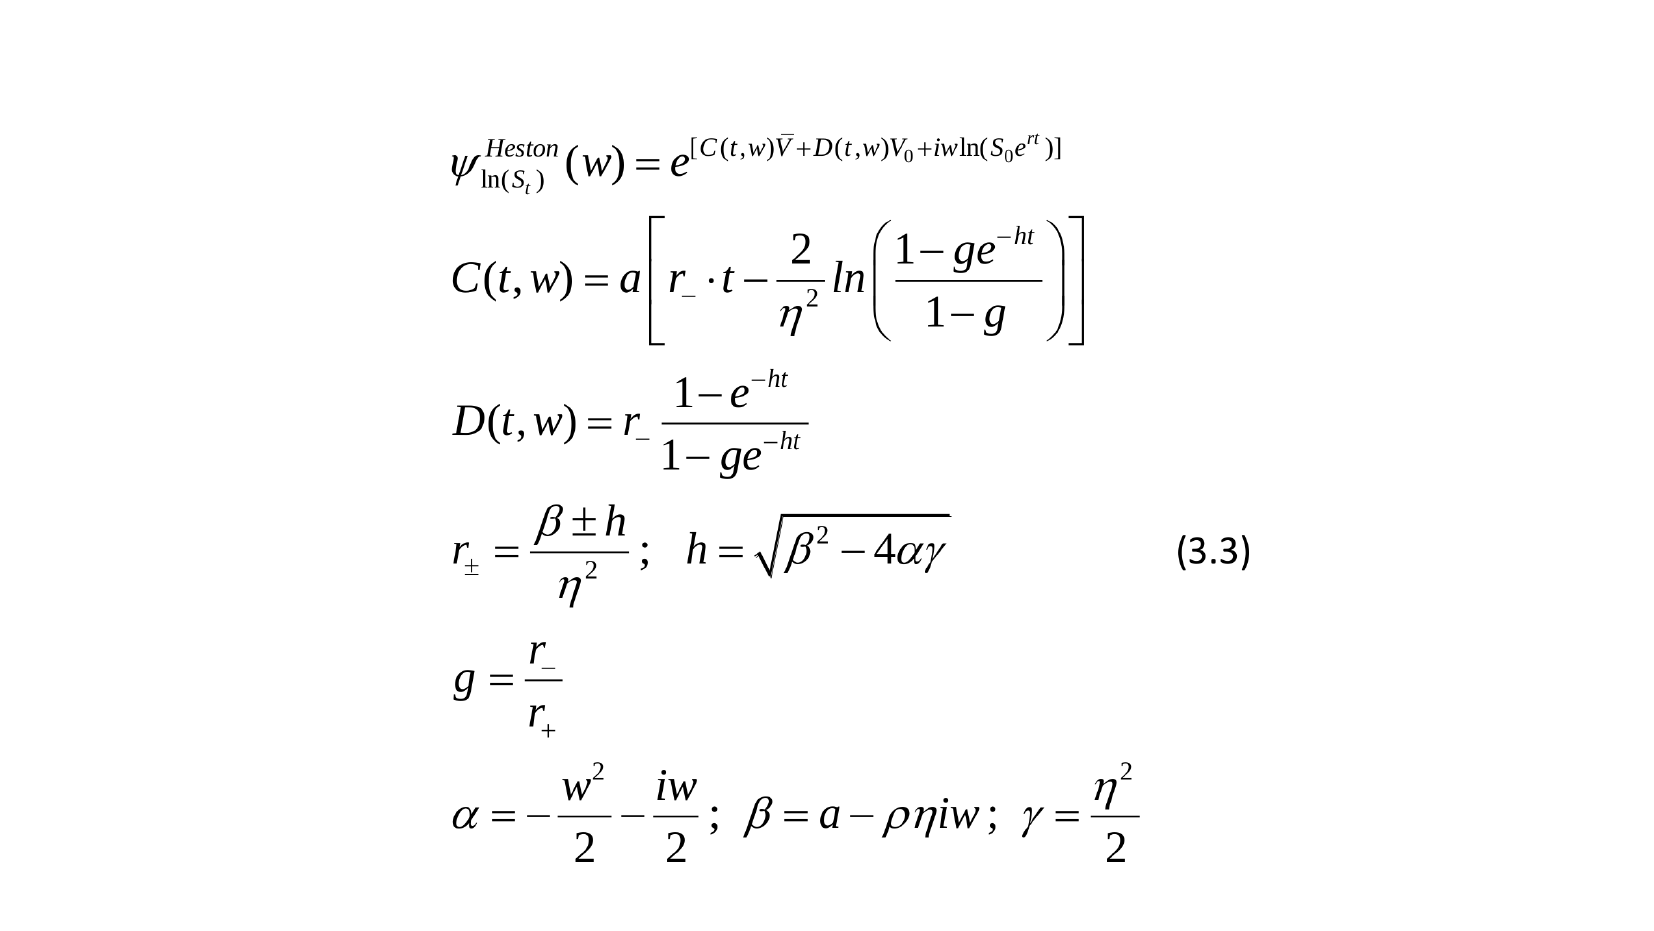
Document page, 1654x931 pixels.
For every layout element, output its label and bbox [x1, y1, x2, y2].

picture [377, 110, 1321, 916]
